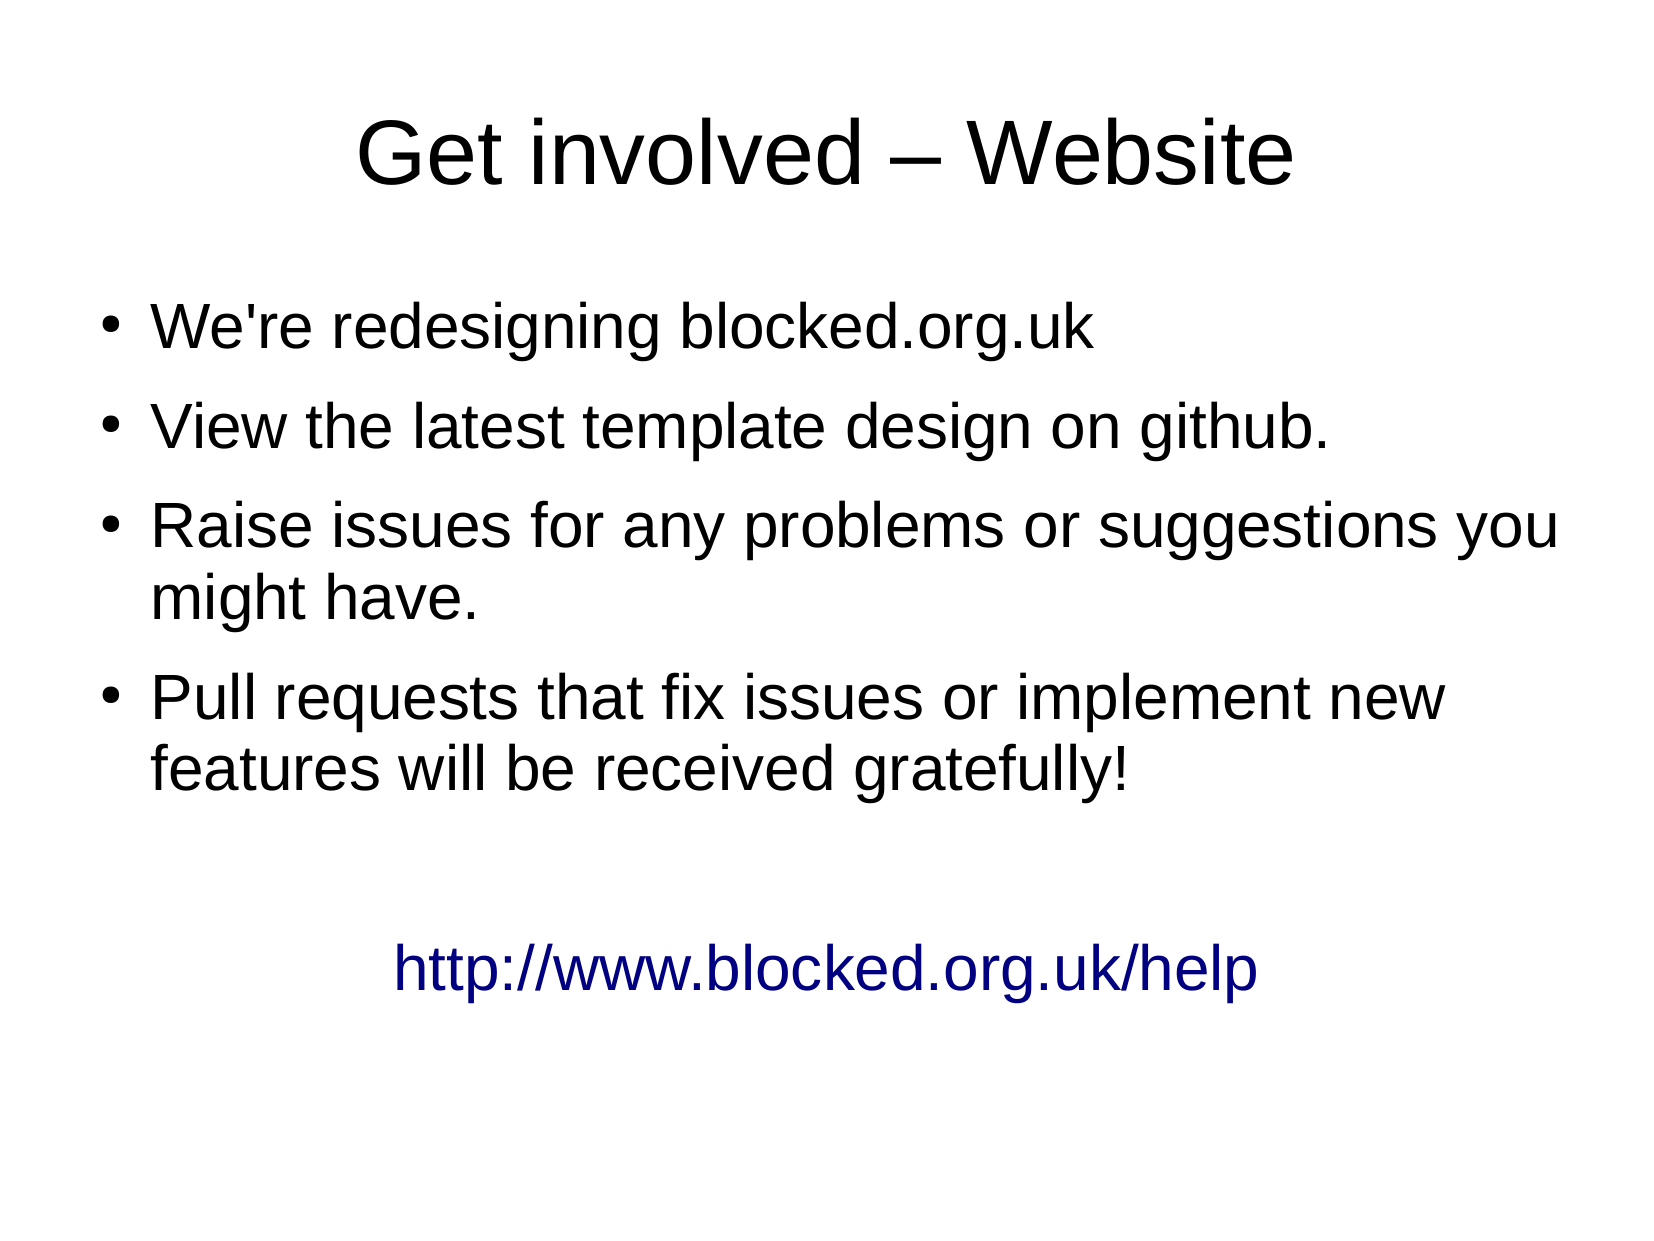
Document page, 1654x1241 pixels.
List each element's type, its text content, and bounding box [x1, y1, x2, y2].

title Get involved – Website [82, 49, 1571, 257]
list We're redesigning blocked.org.uk View the latest template design on github. Raise issues for any problems or suggestions you might have. Pull requests that fix issues or implement new features will be received gratefully! http://www.blocked.org.uk/help [82, 290, 1571, 1010]
